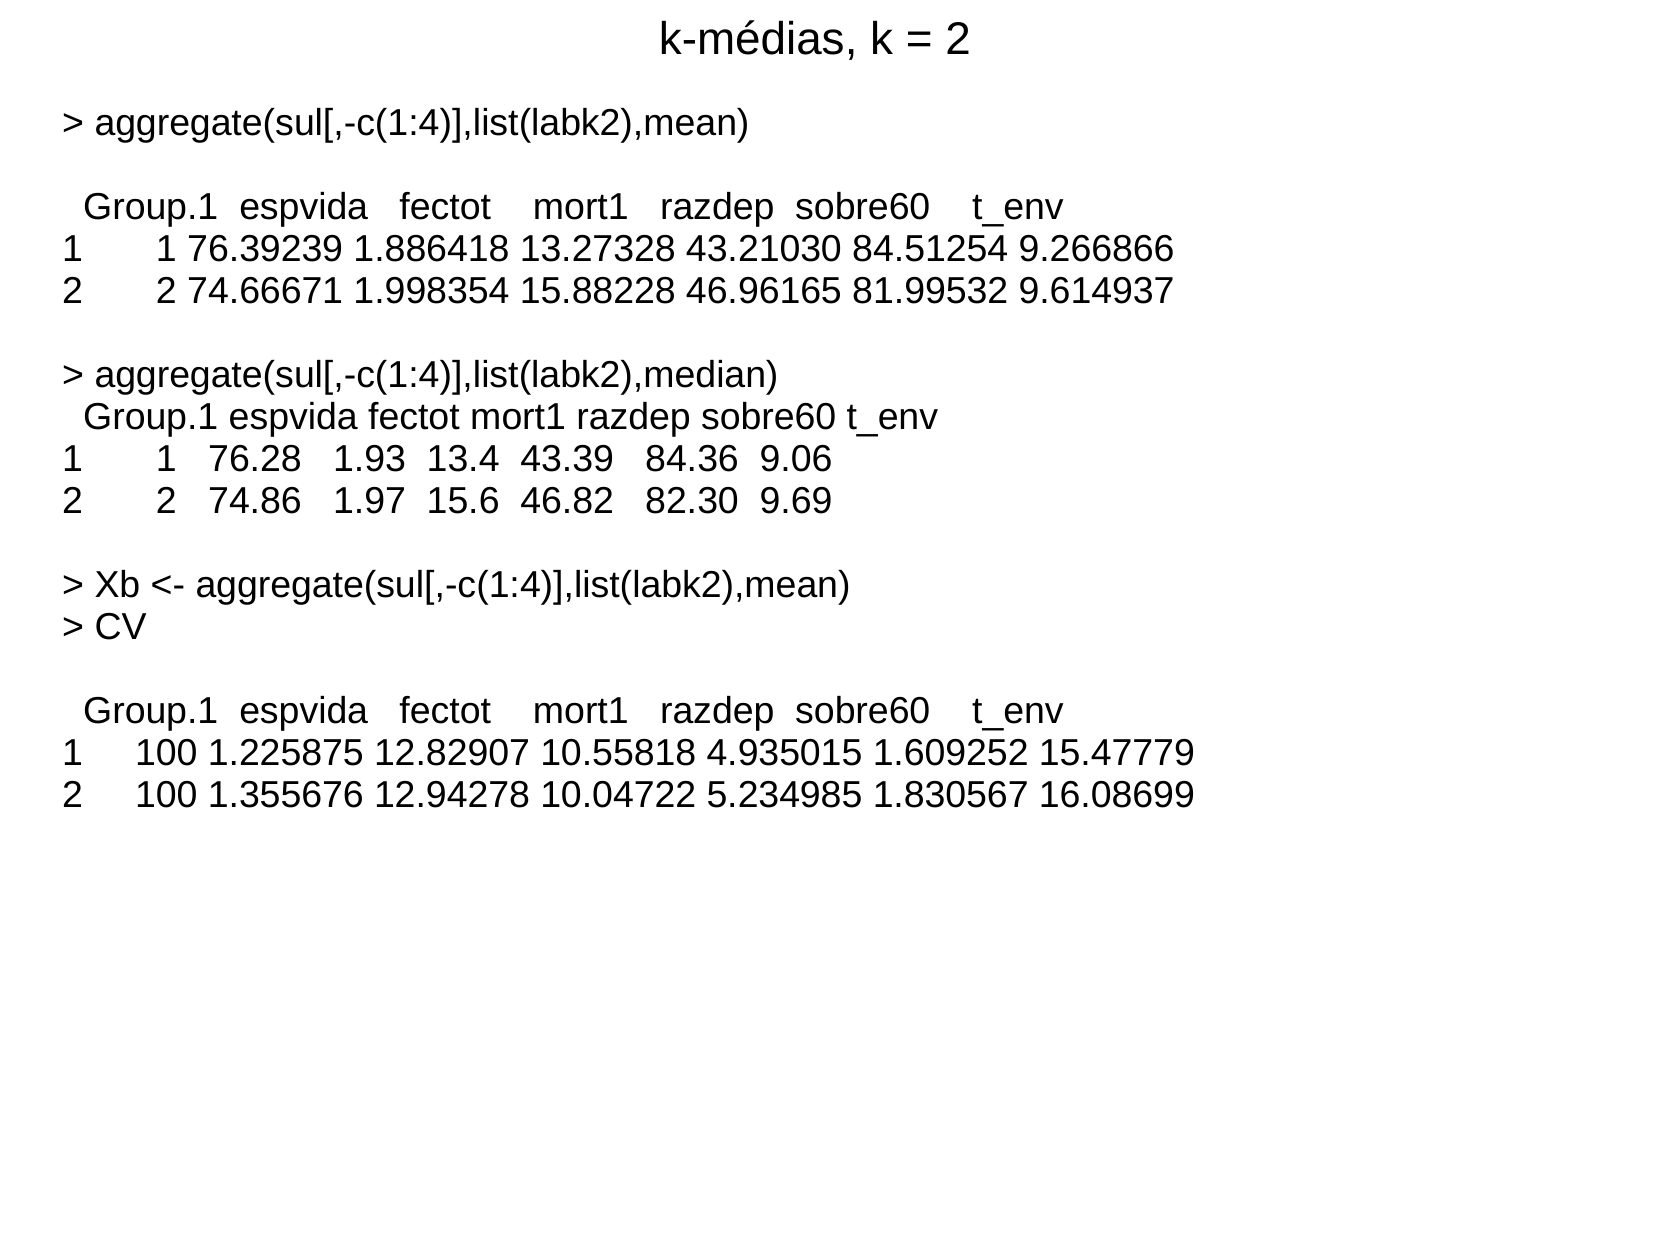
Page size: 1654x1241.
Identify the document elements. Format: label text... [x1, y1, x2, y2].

text_box > aggregate(sul[,-c(1:4)],list(labk2),mean) Group.1 espvida fectot mort1 razdep sobre60 t_env 1 1 76.39239 1.886418 13.27328 43.21030 84.51254 9.266866 2 2 74.66671 1.998354 15.88228 46.96165 81.99532 9.614937 > aggregate(sul[,-c(1:4)],list(labk2),median) Group.1 espvida fectot mort1 razdep sobre60 t_env 1 1 76.28 1.93 13.4 43.39 84.36 9.06 2 2 74.86 1.97 15.6 46.82 82.30 9.69 > Xb <- aggregate(sul[,-c(1:4)],list(labk2),mean) > CV Group.1 espvida fectot mort1 razdep sobre60 t_env 1 100 1.225875 12.82907 10.55818 4.935015 1.609252 15.47779 2 100 1.355676 12.94278 10.04722 5.234985 1.830567 16.08699 [47, 94, 1210, 824]
title k-médias, k = 2 [70, 0, 1560, 142]
